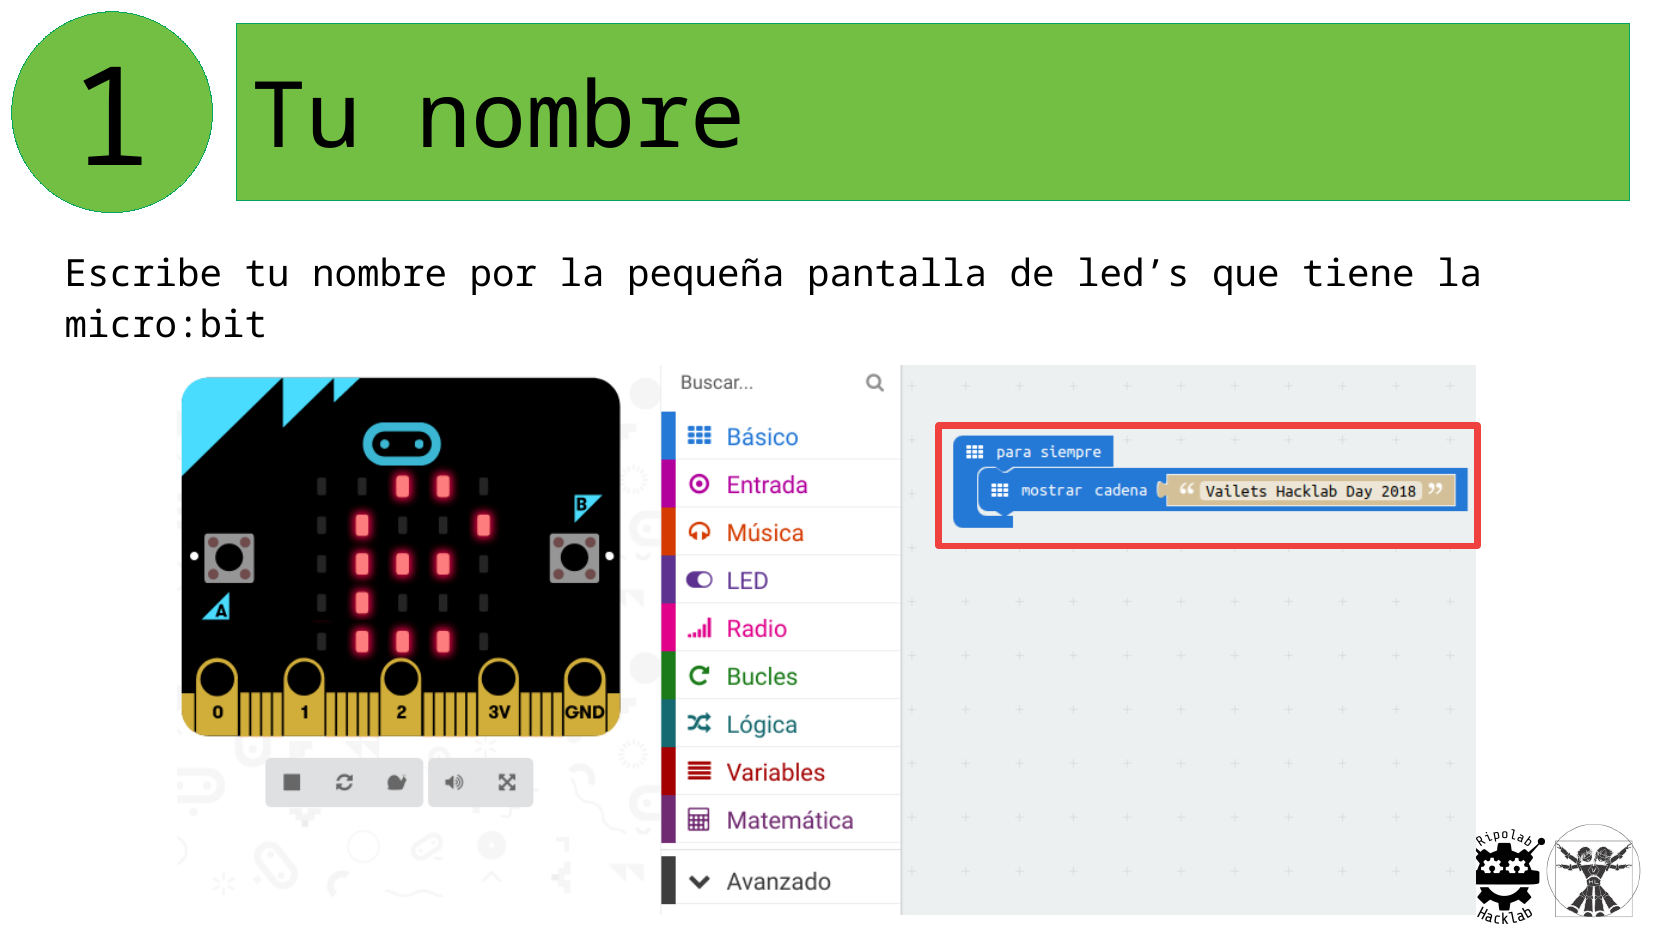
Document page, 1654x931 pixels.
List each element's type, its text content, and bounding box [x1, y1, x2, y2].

picture [177, 365, 1642, 924]
picture [942, 429, 1474, 543]
text_box 1 [11, 11, 213, 213]
text_box Tu nombre [236, 23, 1630, 201]
text_box Escribe tu nombre por la pequeña pantalla de led’s que tiene la micro:bit [49, 238, 1629, 352]
